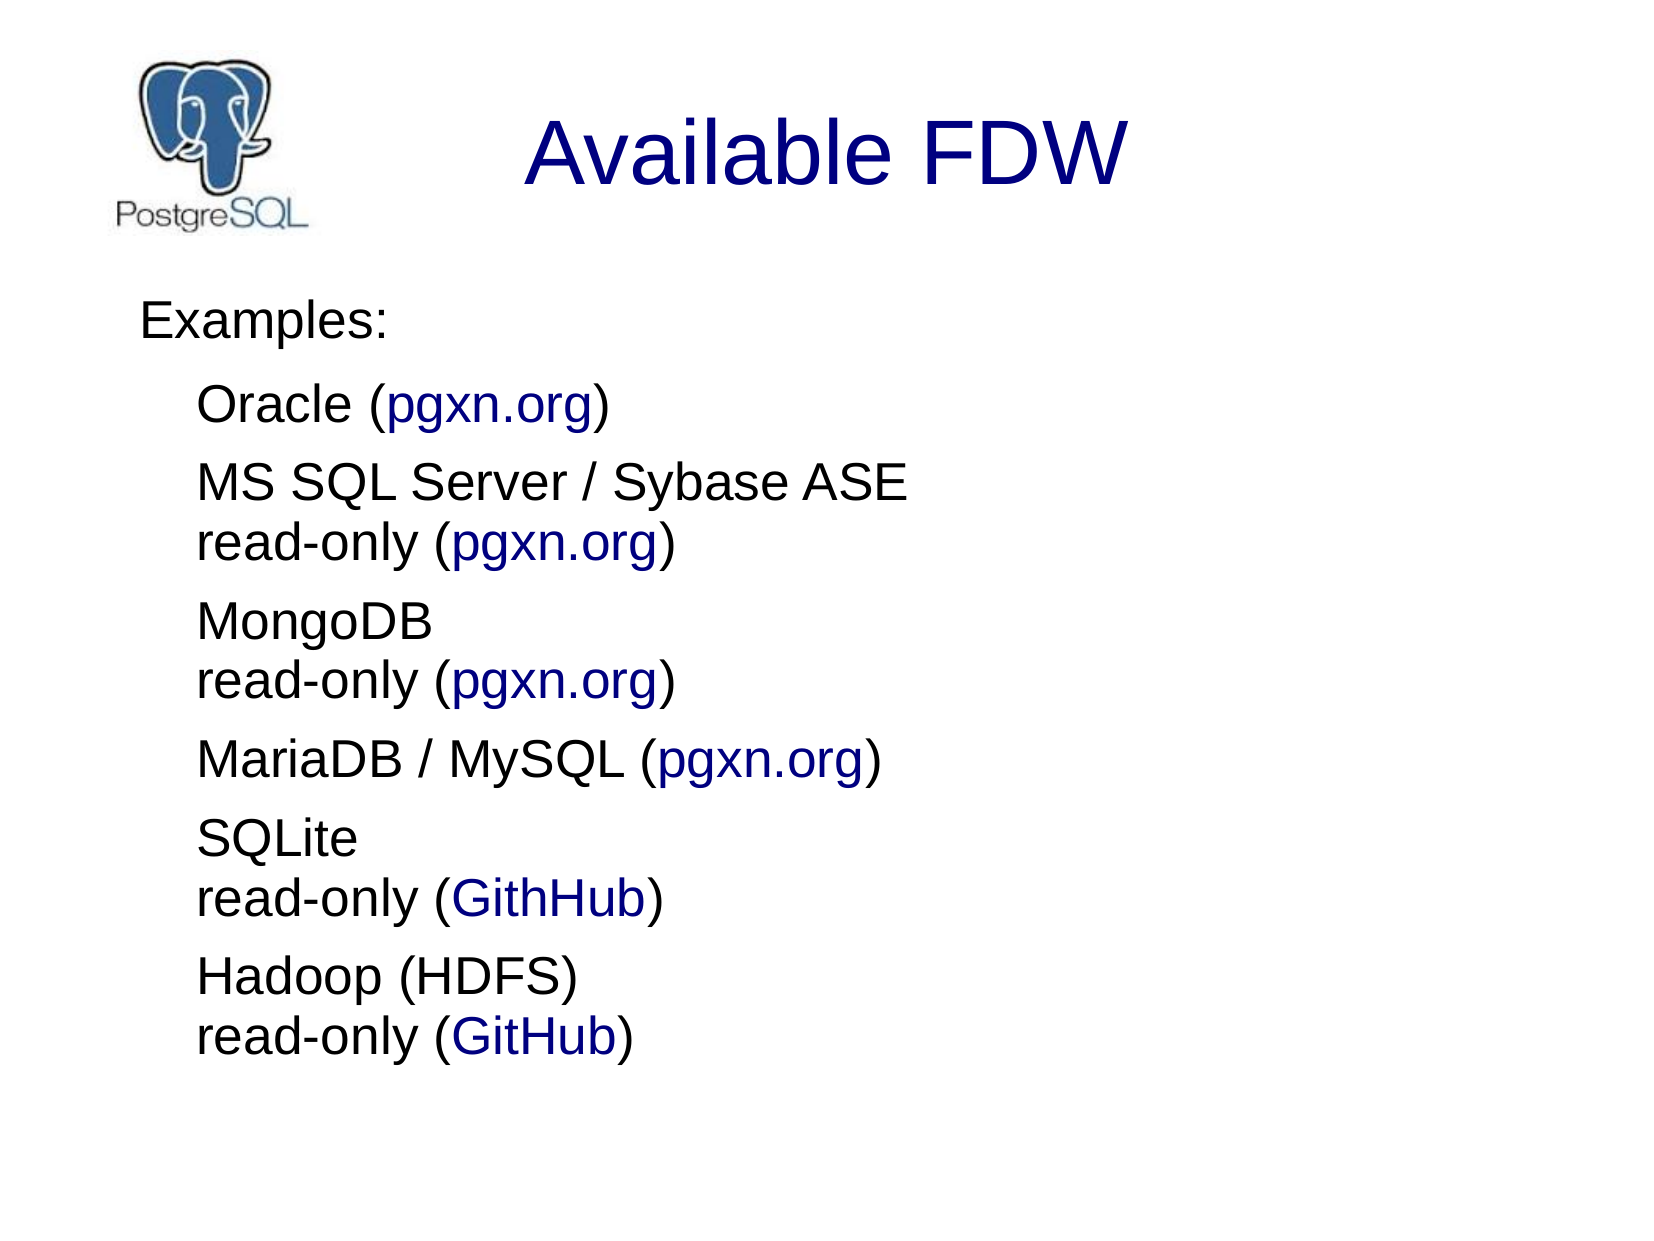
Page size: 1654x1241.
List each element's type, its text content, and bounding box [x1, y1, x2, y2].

title Available FDW [82, 49, 1571, 257]
text_box [218, 323, 248, 394]
picture [58, 50, 356, 237]
list Examples: Oracle (pgxn.org) MS SQL Server / Sybase ASE read-only (pgxn.org) MongoDB read-only (pgxn.org) MariaDB / MySQL (pgxn.org) SQLite read-only (GithHub) Hadoop (HDFS) read-only (GitHub) [82, 290, 1560, 1075]
